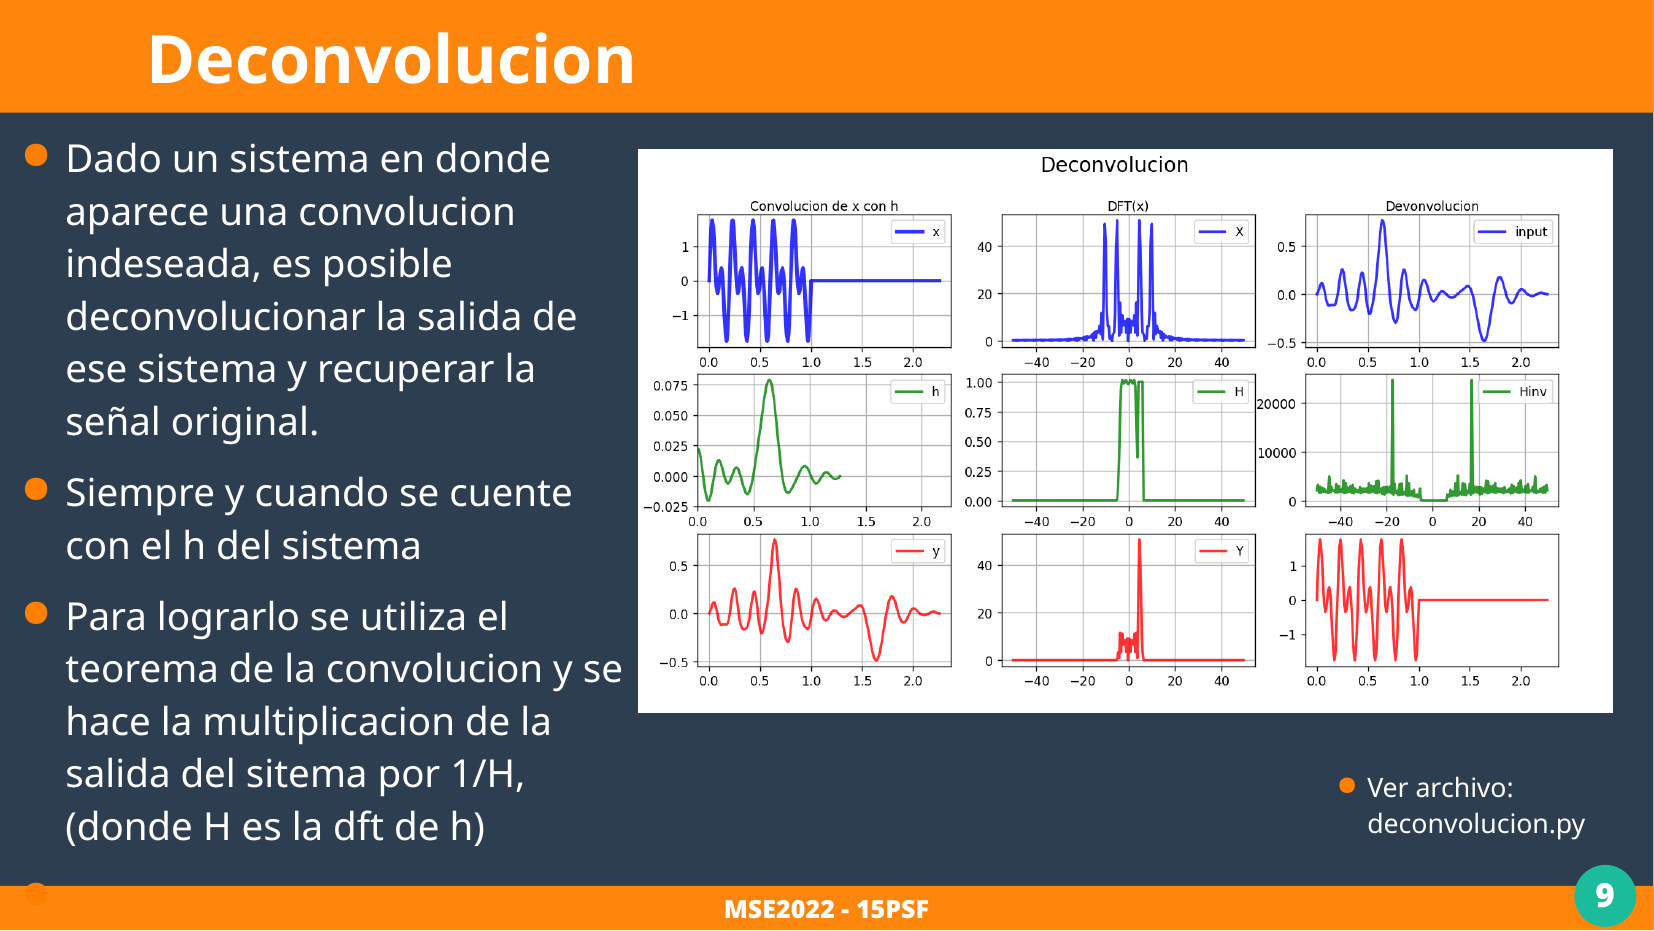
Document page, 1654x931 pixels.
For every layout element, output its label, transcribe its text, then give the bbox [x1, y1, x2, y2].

picture [638, 149, 1613, 713]
list Ver archivo: deconvolucion.py [1326, 769, 1589, 875]
list Dado un sistema en donde aparece una convolucion indeseada, es posible deconvolucionar la salida de ese sistema y recuperar la señal original. Siempre y cuando se cuente con el h del sistema Para lograrlo se utiliza el teorema de la convolucion y se hace la multiplicacion de la salida del sitema por 1/H, (donde H es la dft de h) [5, 131, 638, 863]
title Deconvolucion [146, 11, 751, 120]
